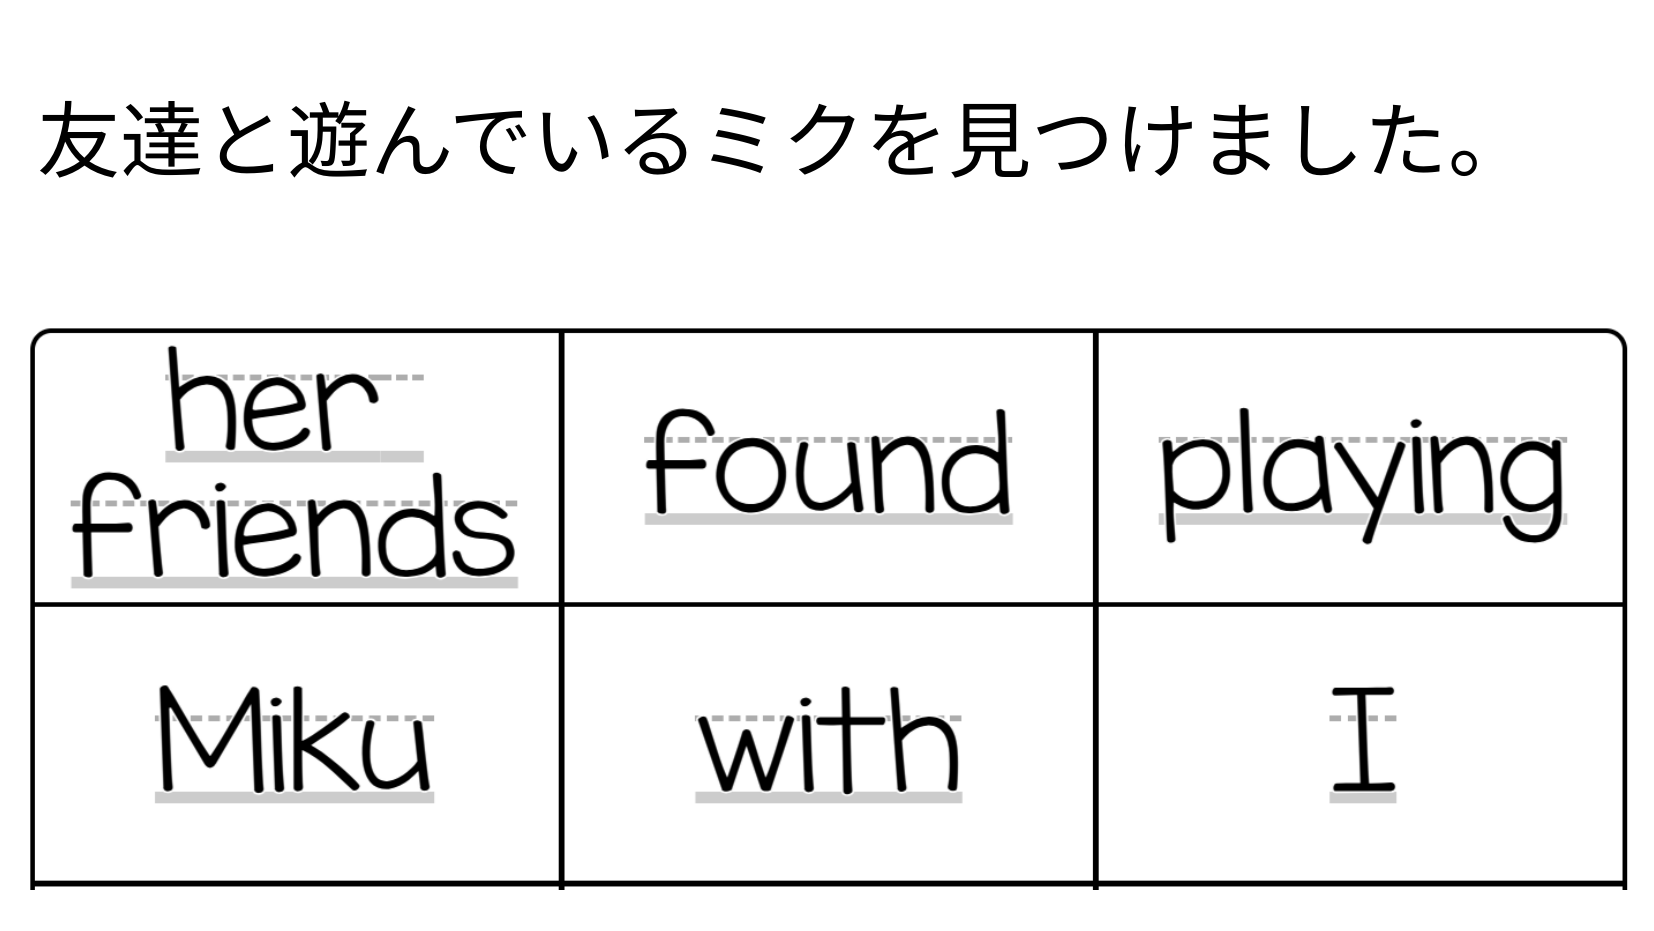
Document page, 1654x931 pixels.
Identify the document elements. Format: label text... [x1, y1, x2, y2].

title 友達と遊んでいるミクを見つけました。 [37, 37, 1613, 234]
picture [20, 325, 1633, 890]
